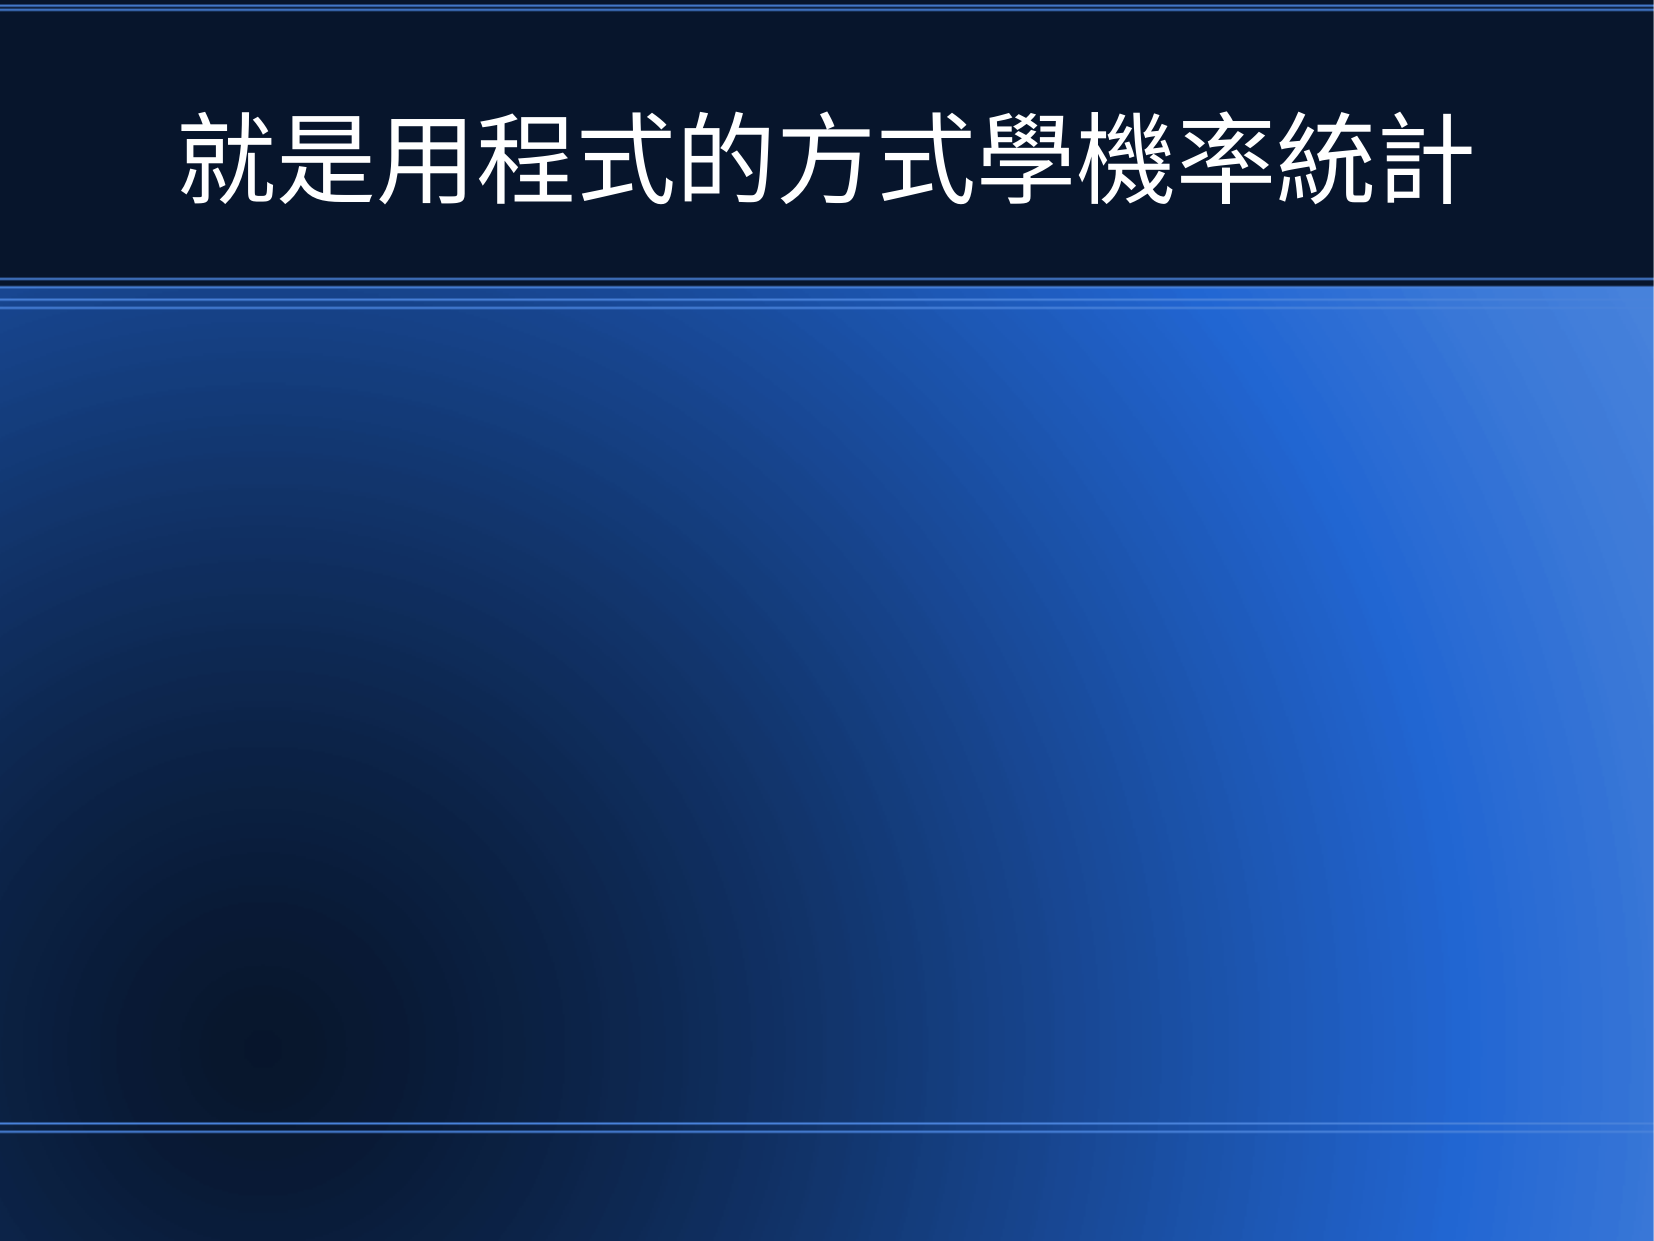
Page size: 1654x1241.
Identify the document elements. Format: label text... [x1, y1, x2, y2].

picture [0, 0, 1654, 1241]
title 就是用程式的方式學機率統計 [82, 49, 1571, 257]
